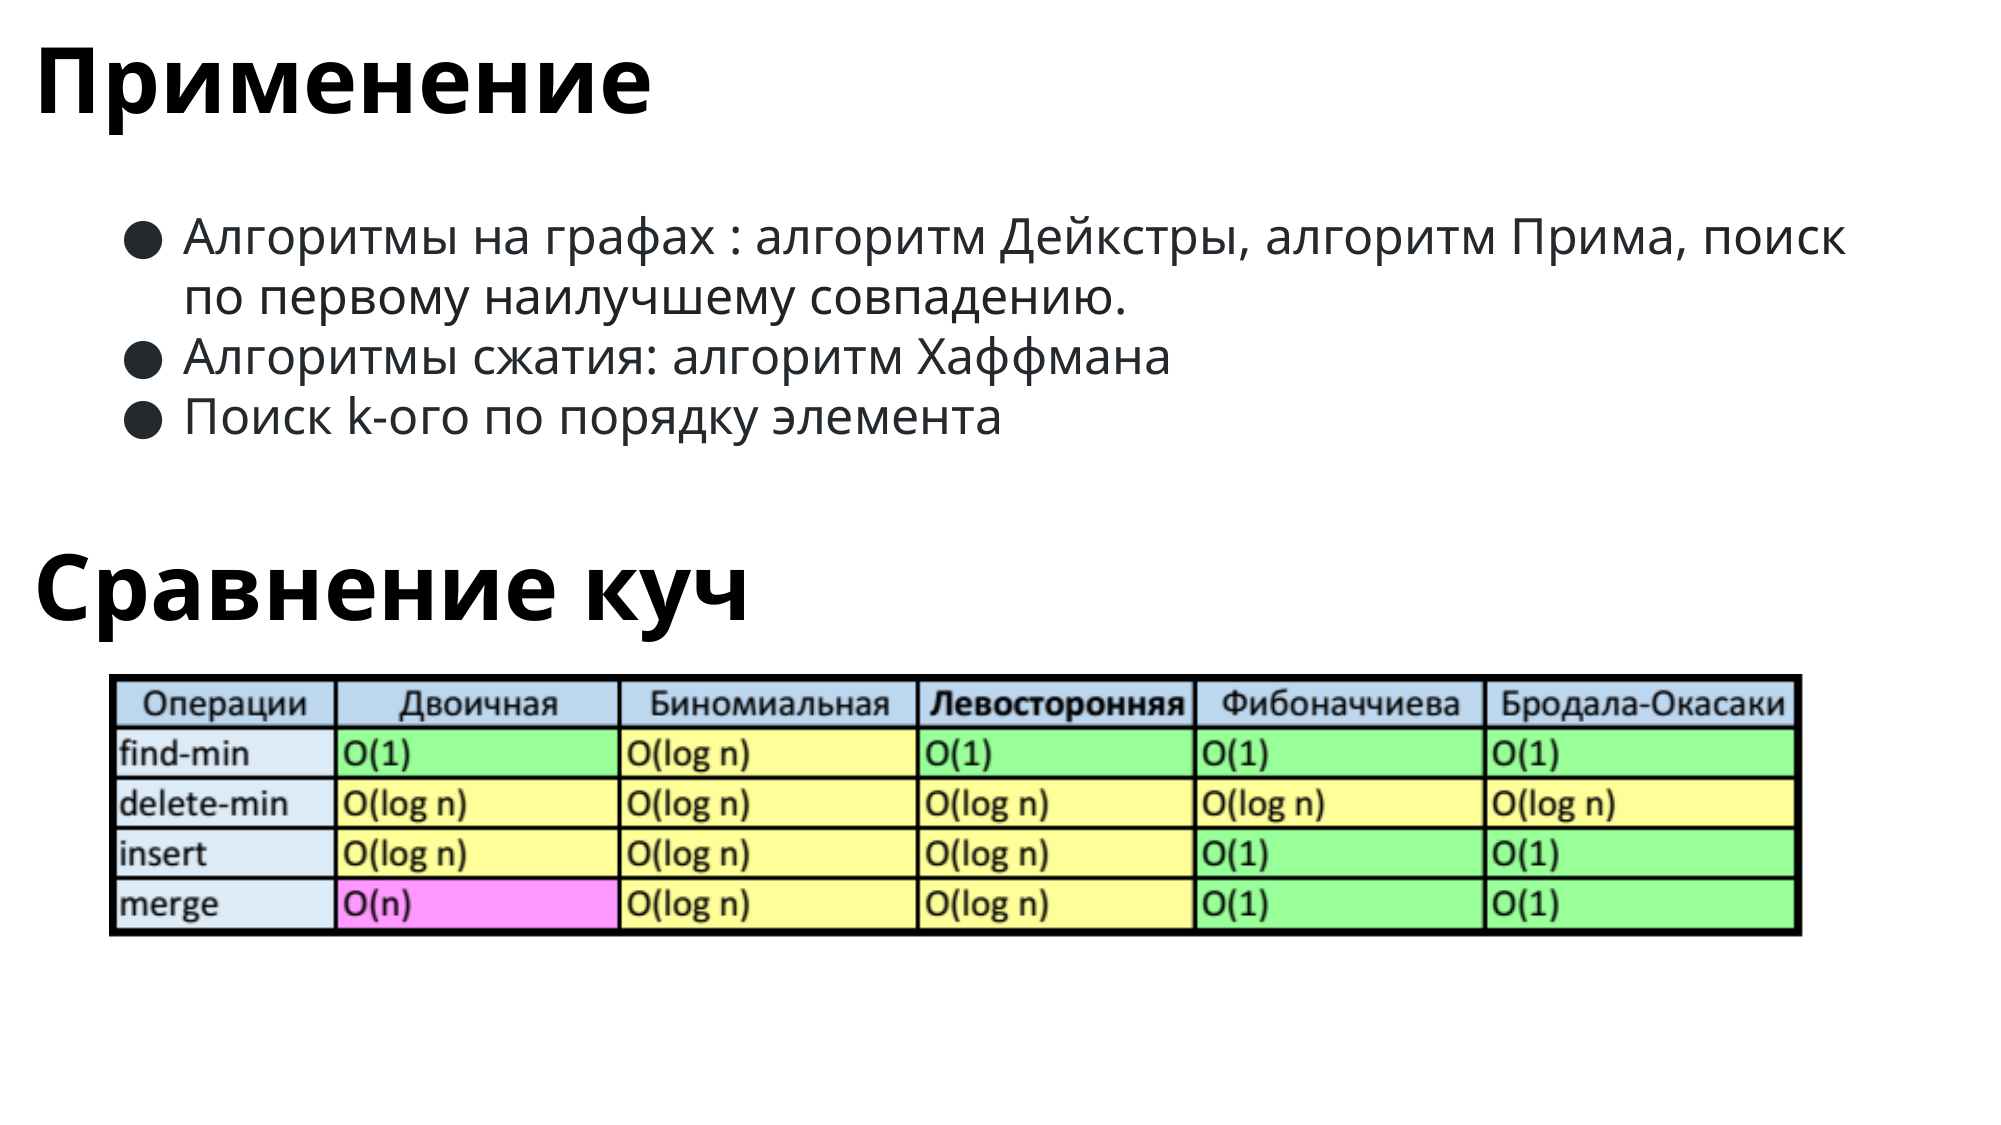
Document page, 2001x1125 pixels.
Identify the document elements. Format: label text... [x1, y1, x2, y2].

picture [109, 674, 1807, 939]
text_box Применение [19, 14, 861, 213]
text_box Сравнение куч [19, 521, 861, 720]
text_box Алгоритмы на графах : алгоритм Дейкстры, алгоритм Прима, поиск по первому наилучшему совпадению. Алгоритмы сжатия: алгоритм Хаффмана Поиск k-ого по порядку элемента [93, 189, 1899, 507]
